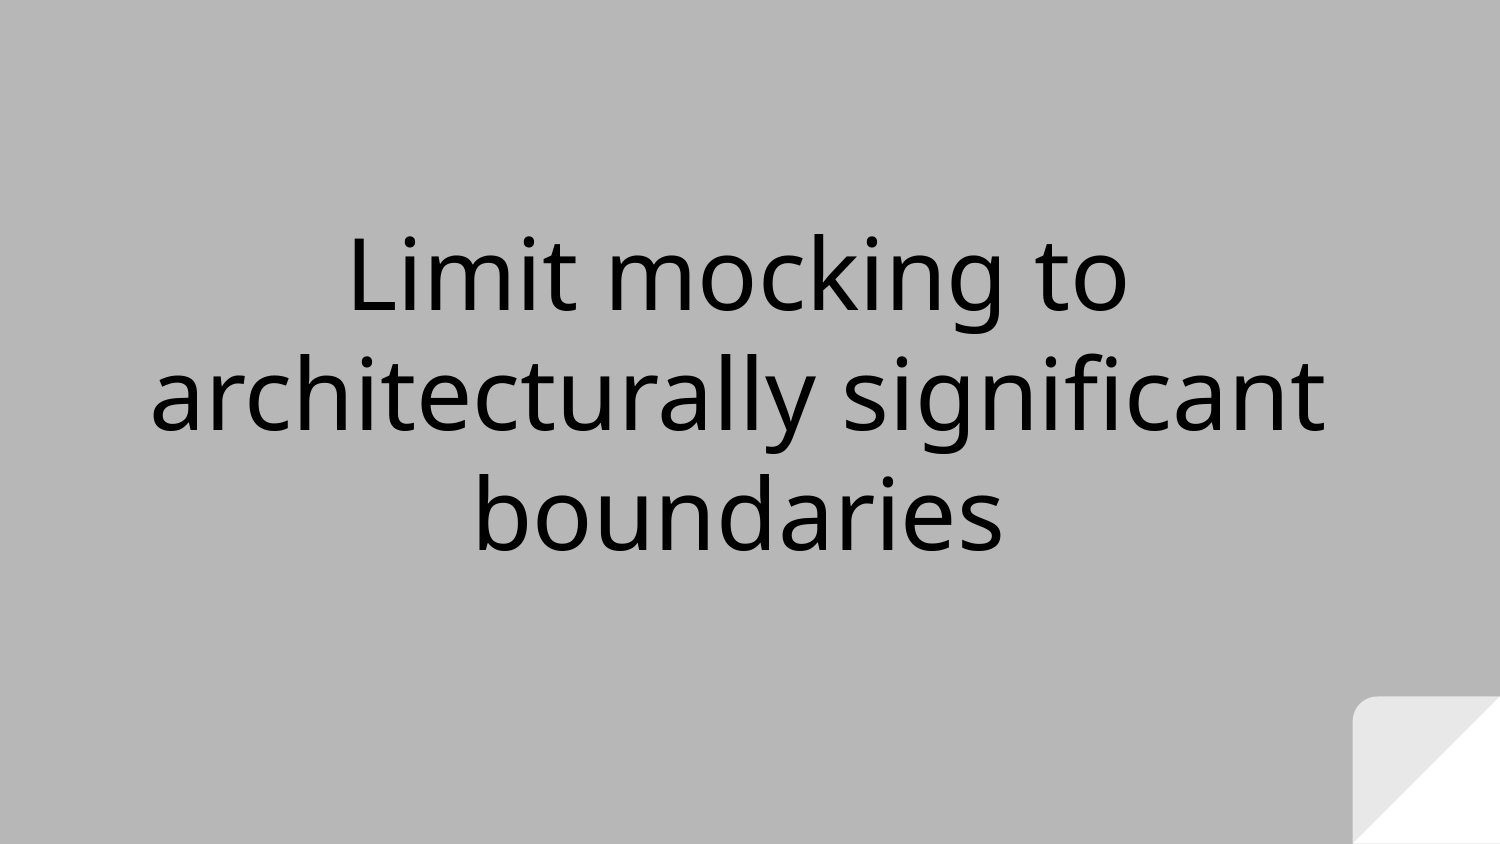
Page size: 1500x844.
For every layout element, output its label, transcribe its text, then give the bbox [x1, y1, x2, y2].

title Limit mocking to architecturally significant boundaries [64, 201, 1413, 586]
